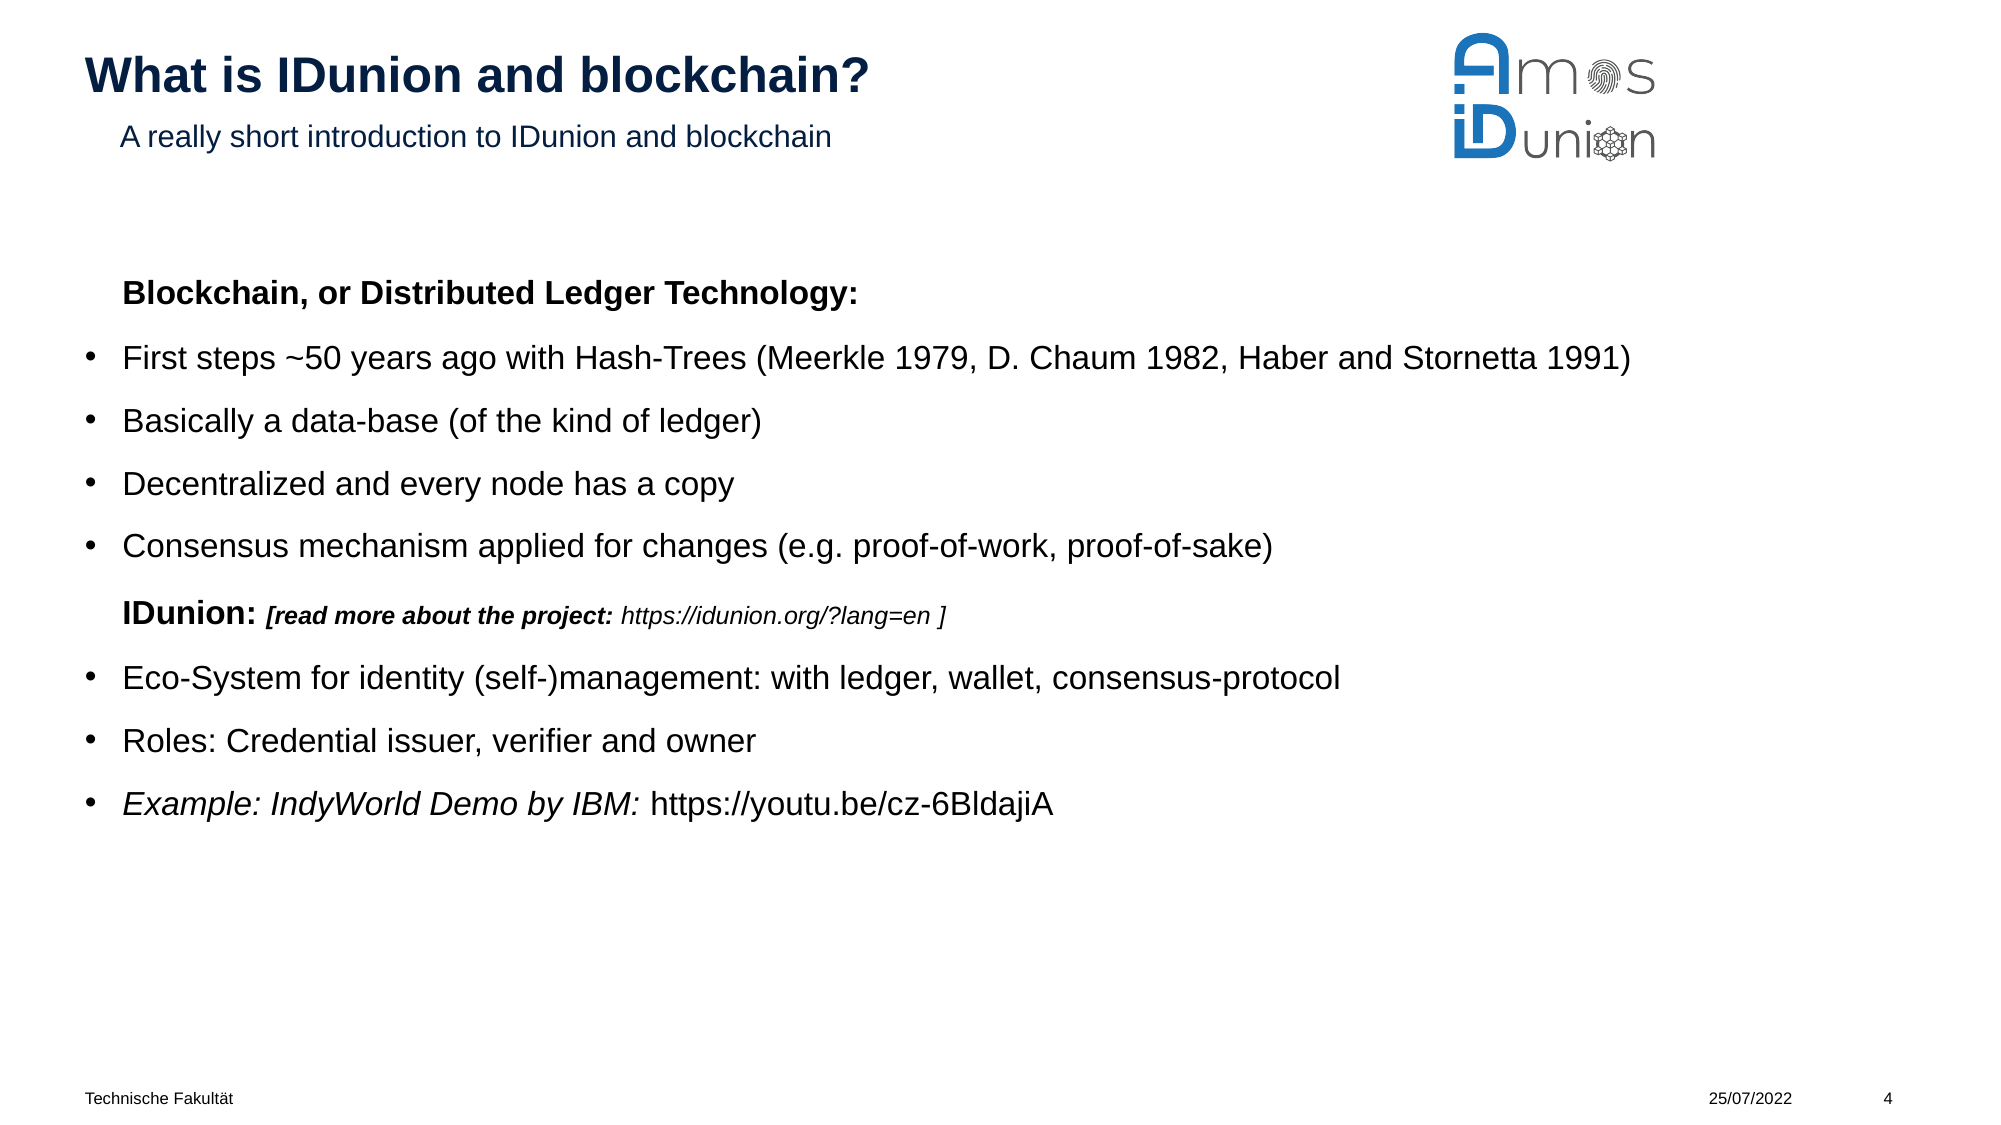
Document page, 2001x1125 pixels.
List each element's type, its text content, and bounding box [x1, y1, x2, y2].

title What is IDunion and blockchain? [85, 49, 1208, 104]
list Blockchain, or Distributed Ledger Technology: First steps ~50 years ago with Hash-Trees (Meerkle 1979, D. Chaum 1982, Haber and Stornetta 1991) Basically a data-base (of the kind of ledger) Decentralized and every node has a copy Consensus mechanism applied for changes (e.g. proof-of-work, proof-of-sake) IDunion: [read more about the project: https://idunion.org/?lang=en ] Eco-System for identity (self-)management: with ledger, wallet, consensus-protocol Roles: Credential issuer, verifier and owner Example: IndyWorld Demo by IBM: https://youtu.be/cz-6BldajiA [85, 267, 1916, 1018]
slide_number 4 [1883, 1088, 1916, 1109]
footer Technische Fakultät [85, 1088, 983, 1109]
slide_number 25/07/2022 [1708, 1088, 1849, 1109]
list A really short introduction to IDunion and blockchain [84, 112, 1208, 154]
picture [1449, 29, 1682, 168]
